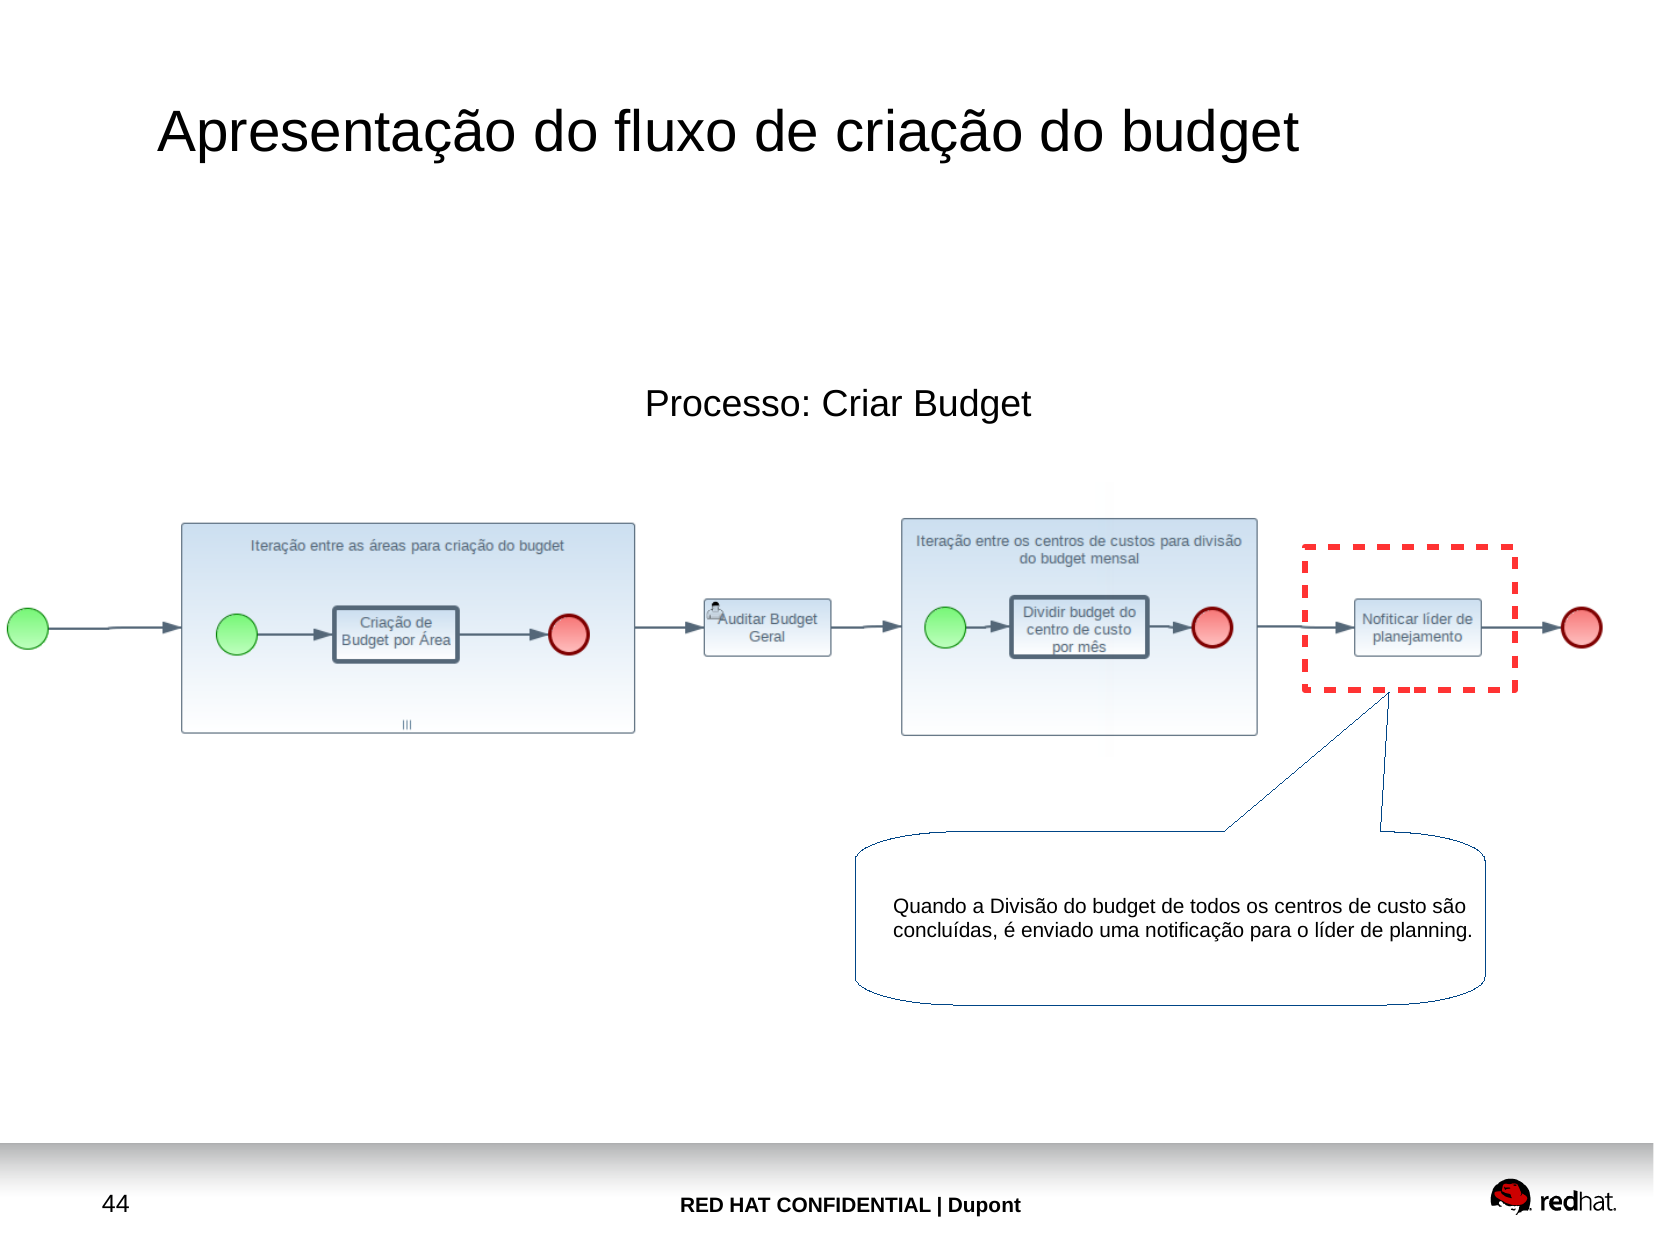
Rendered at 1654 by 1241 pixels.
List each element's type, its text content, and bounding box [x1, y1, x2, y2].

picture [0, 1143, 1654, 1241]
text_box Quando a Divisão do budget de todos os centros de custo são concluídas, é enviado uma notificação para o líder de planning. [855, 692, 1486, 1006]
text_box Processo: Criar Budget [630, 375, 1058, 432]
picture [0, 482, 1654, 757]
text_box Apresentação do fluxo de criação do budget [82, 37, 1571, 226]
